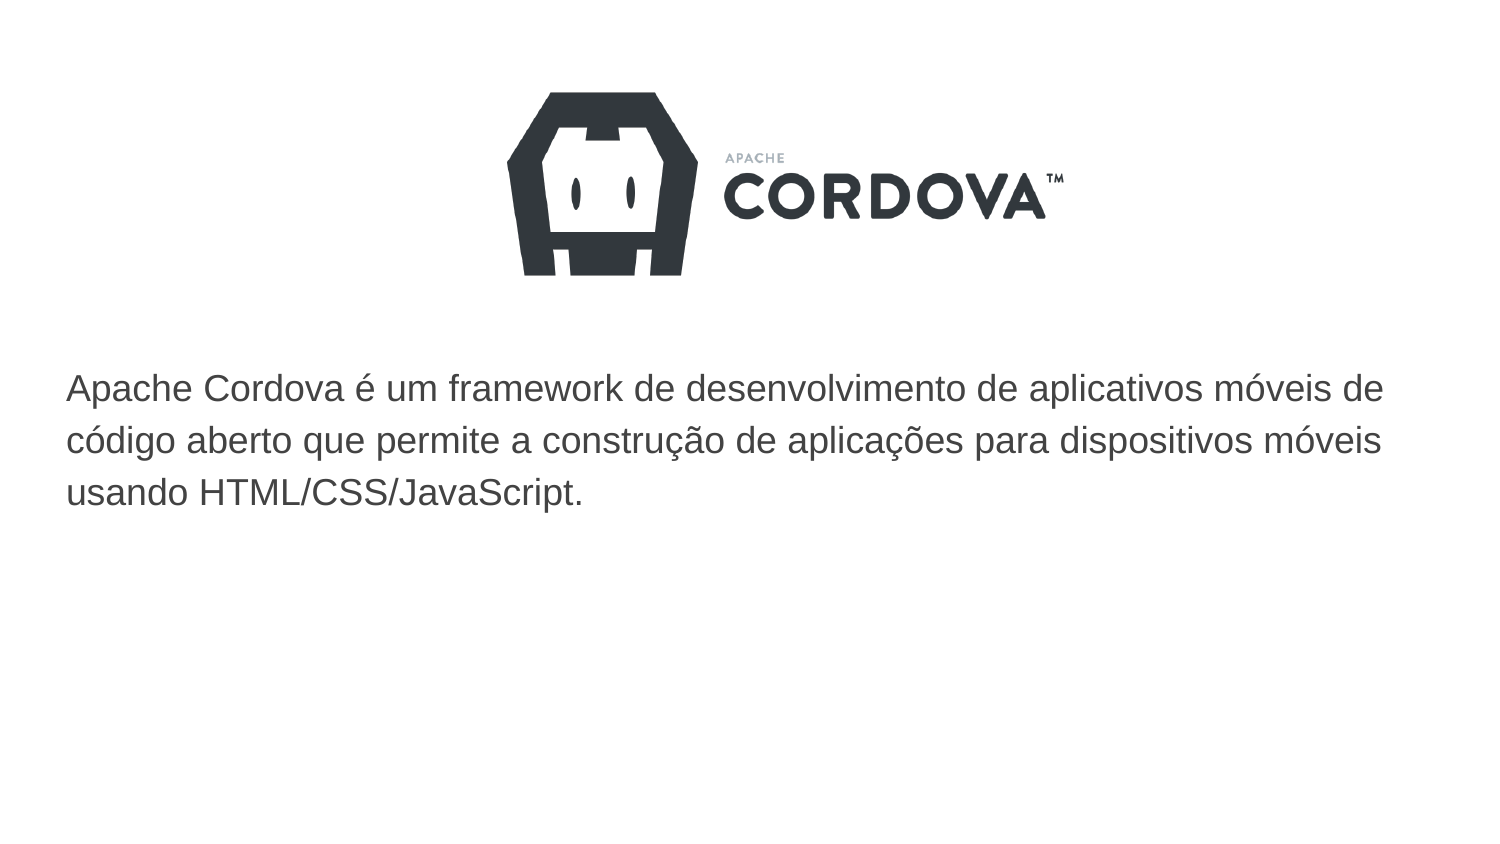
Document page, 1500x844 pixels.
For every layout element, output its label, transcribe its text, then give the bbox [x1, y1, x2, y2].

list Apache Cordova é um framework de desenvolvimento de aplicativos móveis de código aberto que permite a construção de aplicações para dispositivos móveis usando HTML/CSS/JavaScript. [51, 342, 1449, 581]
picture [477, 51, 1085, 323]
